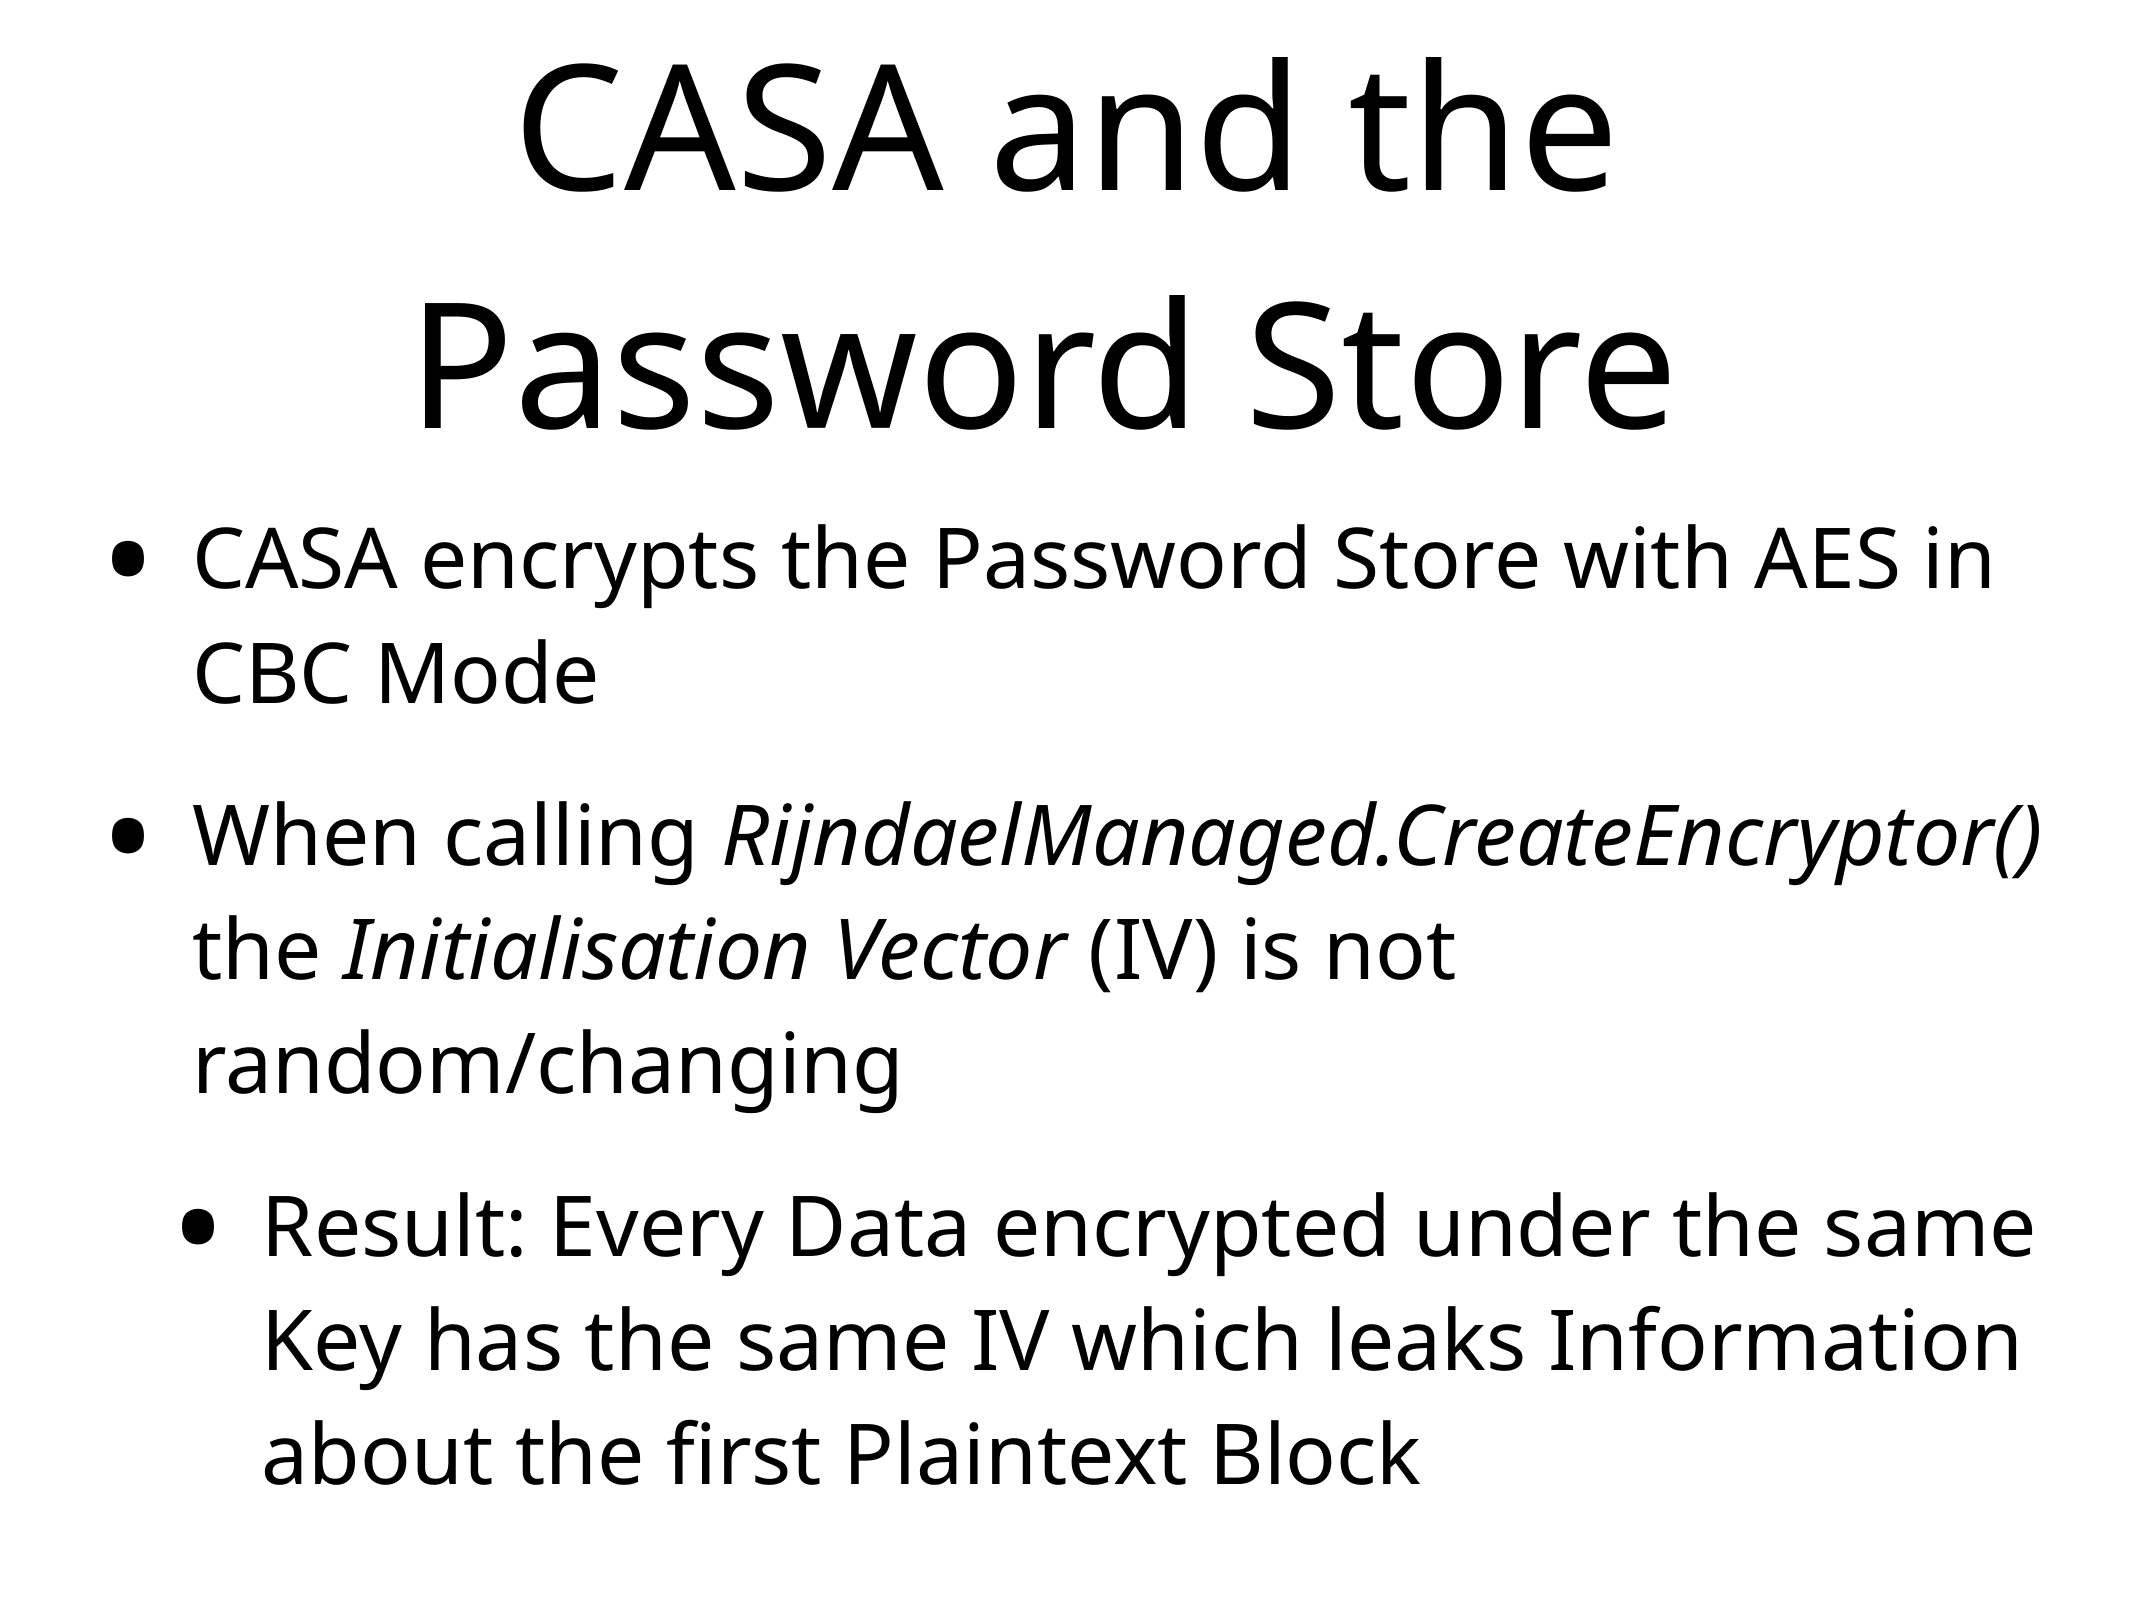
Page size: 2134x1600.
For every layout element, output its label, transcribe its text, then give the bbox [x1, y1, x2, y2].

title CASA and the Password Store [208, 31, 1925, 452]
list CASA encrypts the Password Store with AES in CBC Mode When calling RijndaelManaged.CreateEncryptor() the Initialisation Vector (IV) is not random/changing Result: Every Data encrypted under the same Key has the same IV which leaks Information about the first Plaintext Block [43, 454, 2071, 1555]
